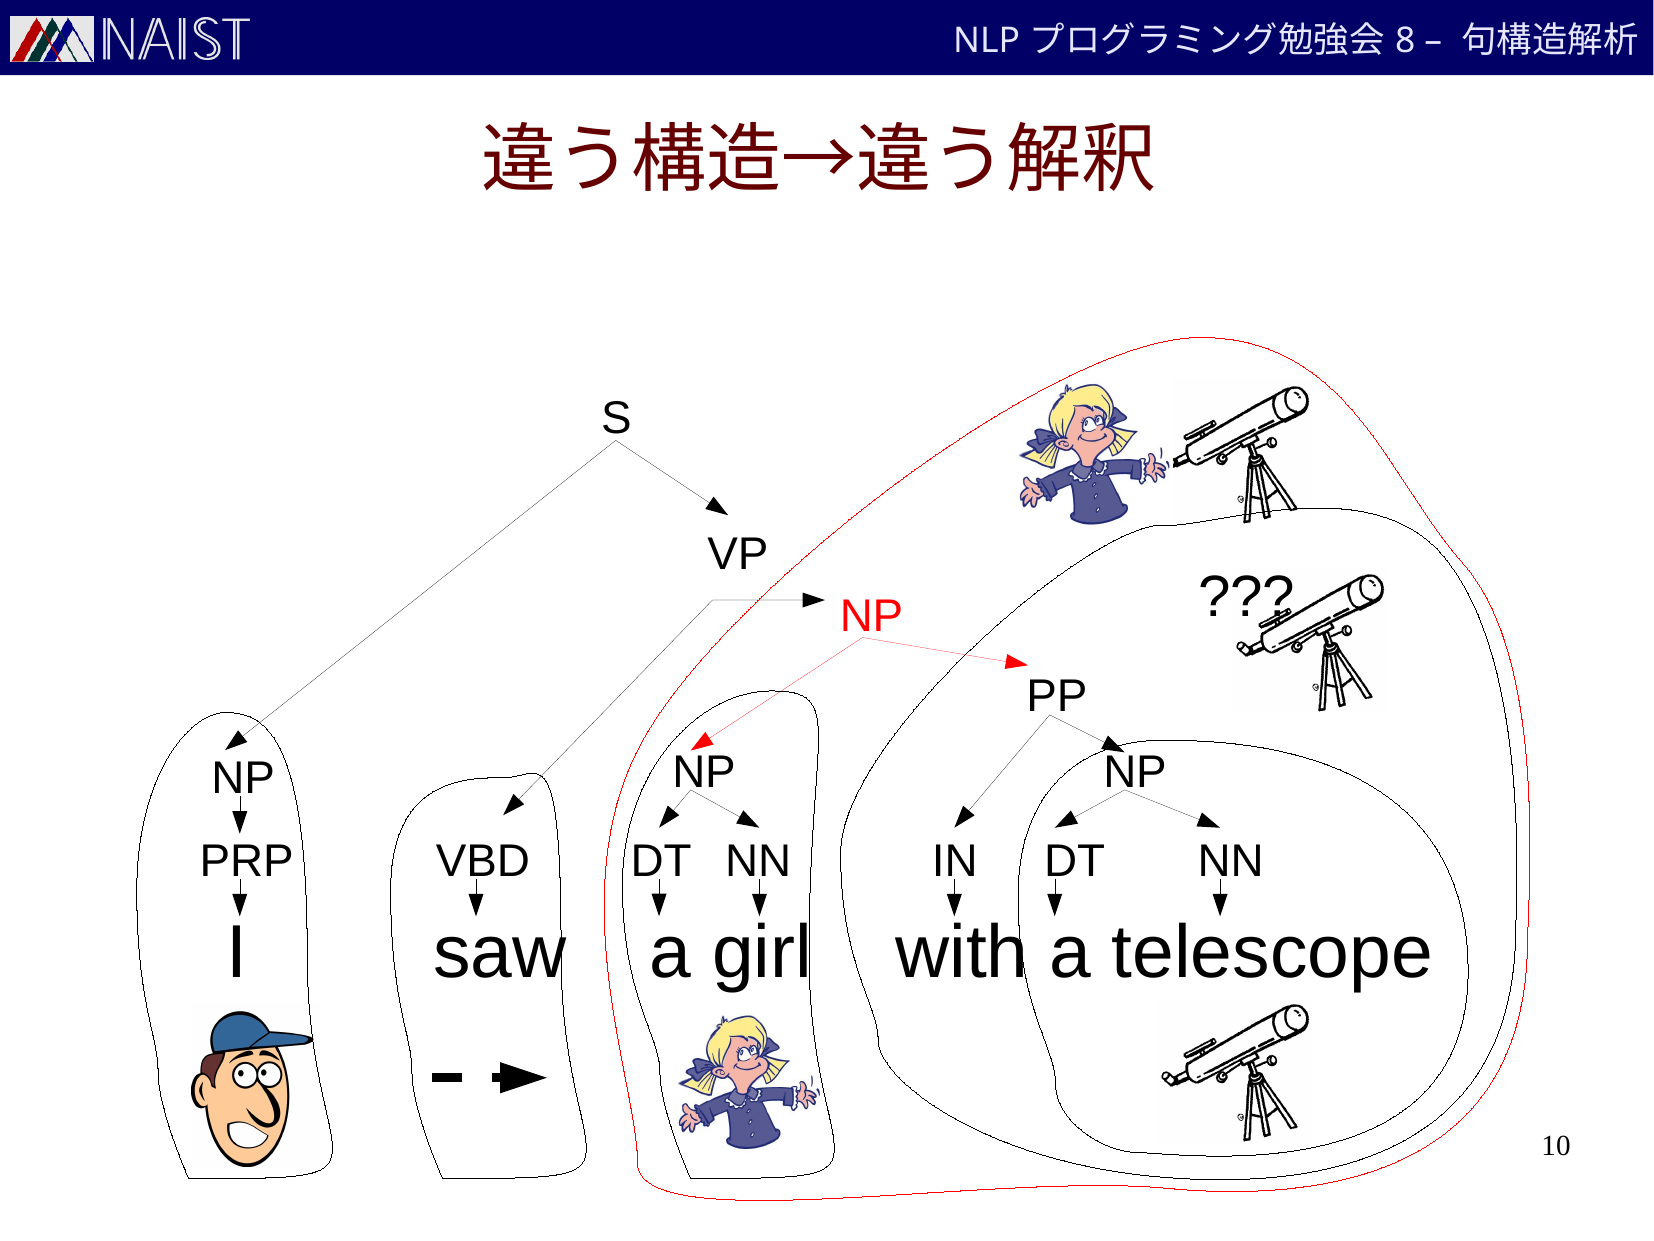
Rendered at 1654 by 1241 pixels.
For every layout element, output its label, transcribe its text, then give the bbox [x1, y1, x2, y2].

picture [1157, 996, 1313, 1143]
picture [1232, 566, 1388, 713]
picture [102, 17, 251, 57]
text_box NP [825, 582, 919, 649]
text_box PP [1011, 662, 1103, 729]
title 違う構造→違う解釈 [75, 57, 1564, 249]
text_box DT [1029, 827, 1121, 894]
text_box VBD [421, 827, 545, 894]
text_box ??? [1183, 556, 1311, 637]
text_box S [586, 384, 647, 451]
text_box NP [657, 738, 751, 805]
text_box NP [196, 744, 290, 811]
text_box S [604, 442, 630, 451]
picture [666, 1009, 823, 1153]
text_box PRP [184, 827, 309, 894]
text_box NP [1088, 738, 1182, 805]
text_box DT [615, 827, 707, 894]
text_box NN [710, 827, 807, 894]
picture [10, 16, 94, 62]
text_box NN [1182, 827, 1279, 894]
text_box IN [917, 827, 993, 894]
picture [191, 1002, 321, 1168]
text_box I saw a girl with a telescope [211, 902, 1449, 1002]
text_box VP [692, 520, 784, 587]
picture [1006, 377, 1313, 529]
